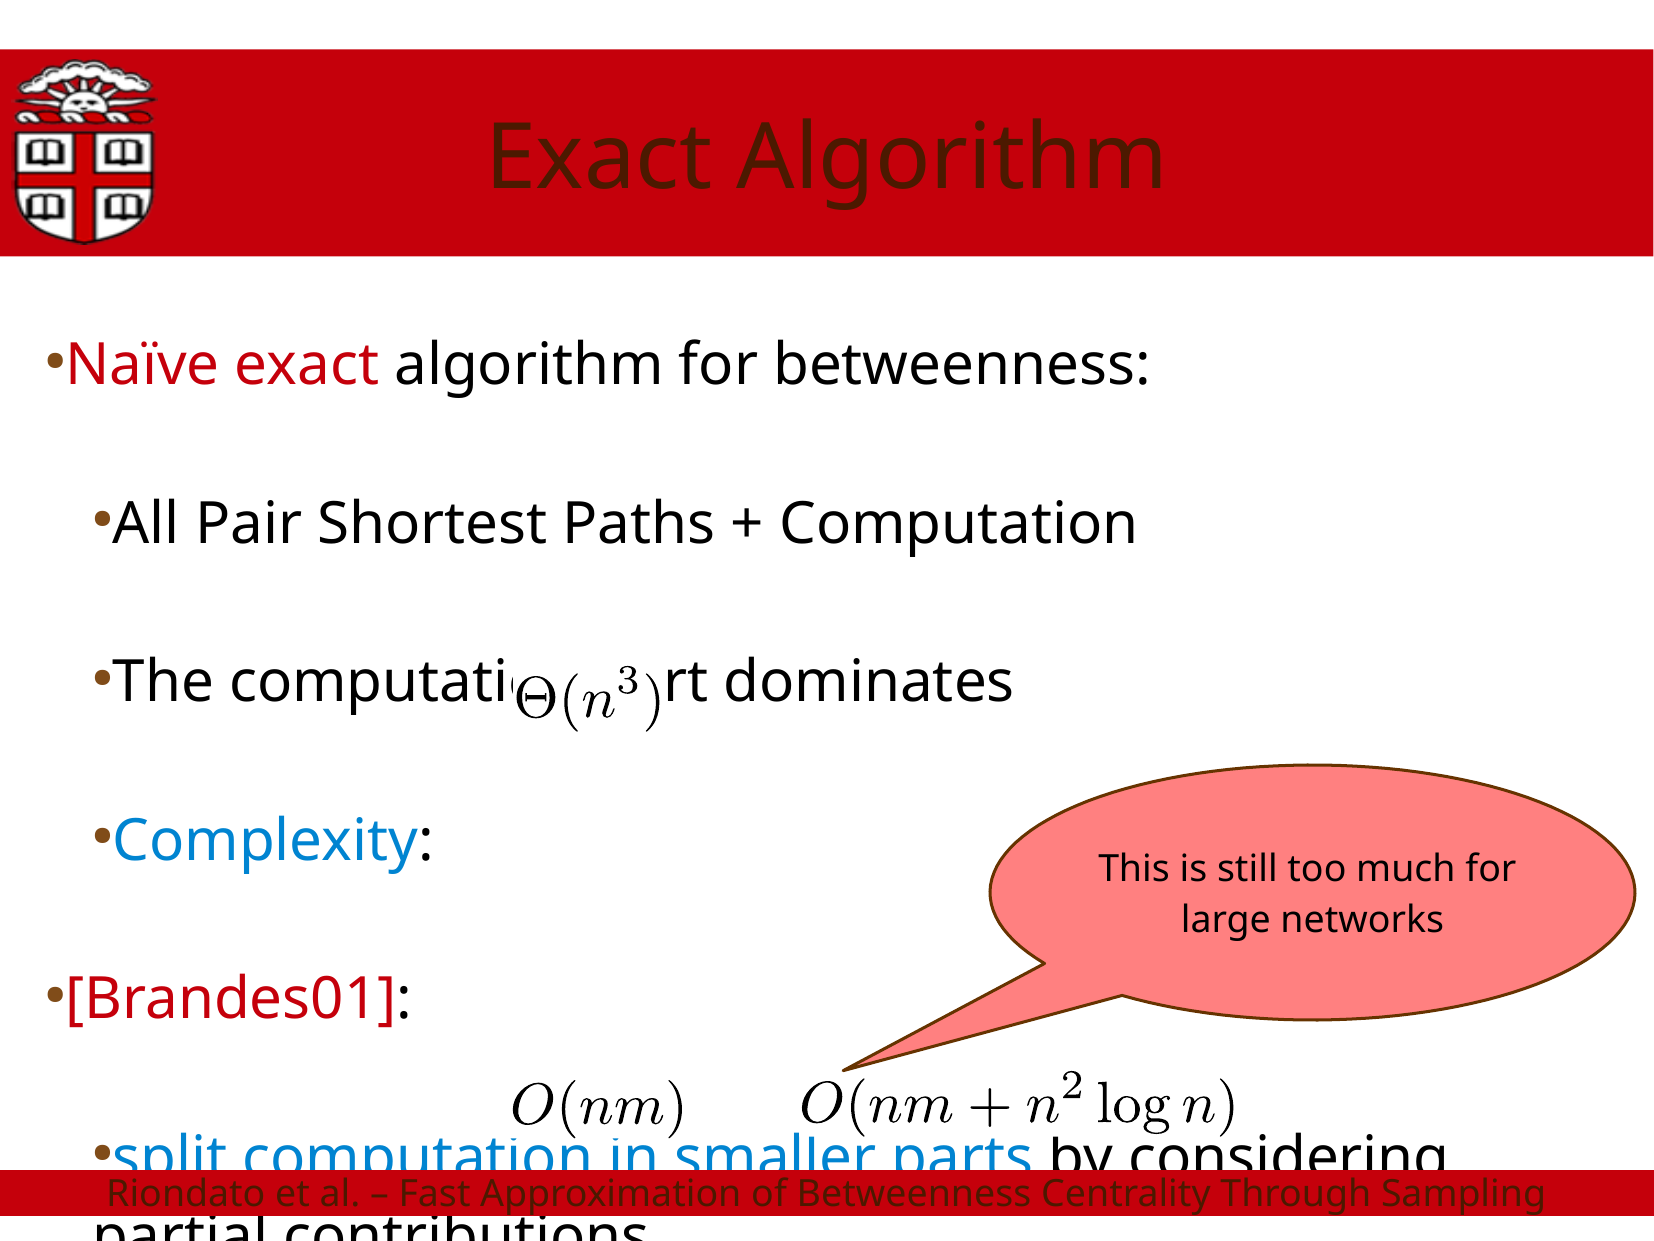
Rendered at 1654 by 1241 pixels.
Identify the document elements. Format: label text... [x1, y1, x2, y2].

text_box Naïve exact algorithm for betweenness: All Pair Shortest Paths + Computation The computation part dominates Complexity: [Brandes01]: split computation in smaller parts by considering partial contributions Complexity: or [30, 315, 1621, 1156]
text_box This is still too much for large networks [843, 765, 1636, 1071]
text_box Riondato et al. – Fast Approximation of Betweenness Centrality Through Sampling [0, 1170, 1654, 1216]
title Exact Algorithm [0, 49, 1654, 257]
text_box [510, 1080, 688, 1139]
picture [11, 59, 158, 245]
text_box [799, 1070, 1240, 1137]
text_box [513, 665, 666, 732]
